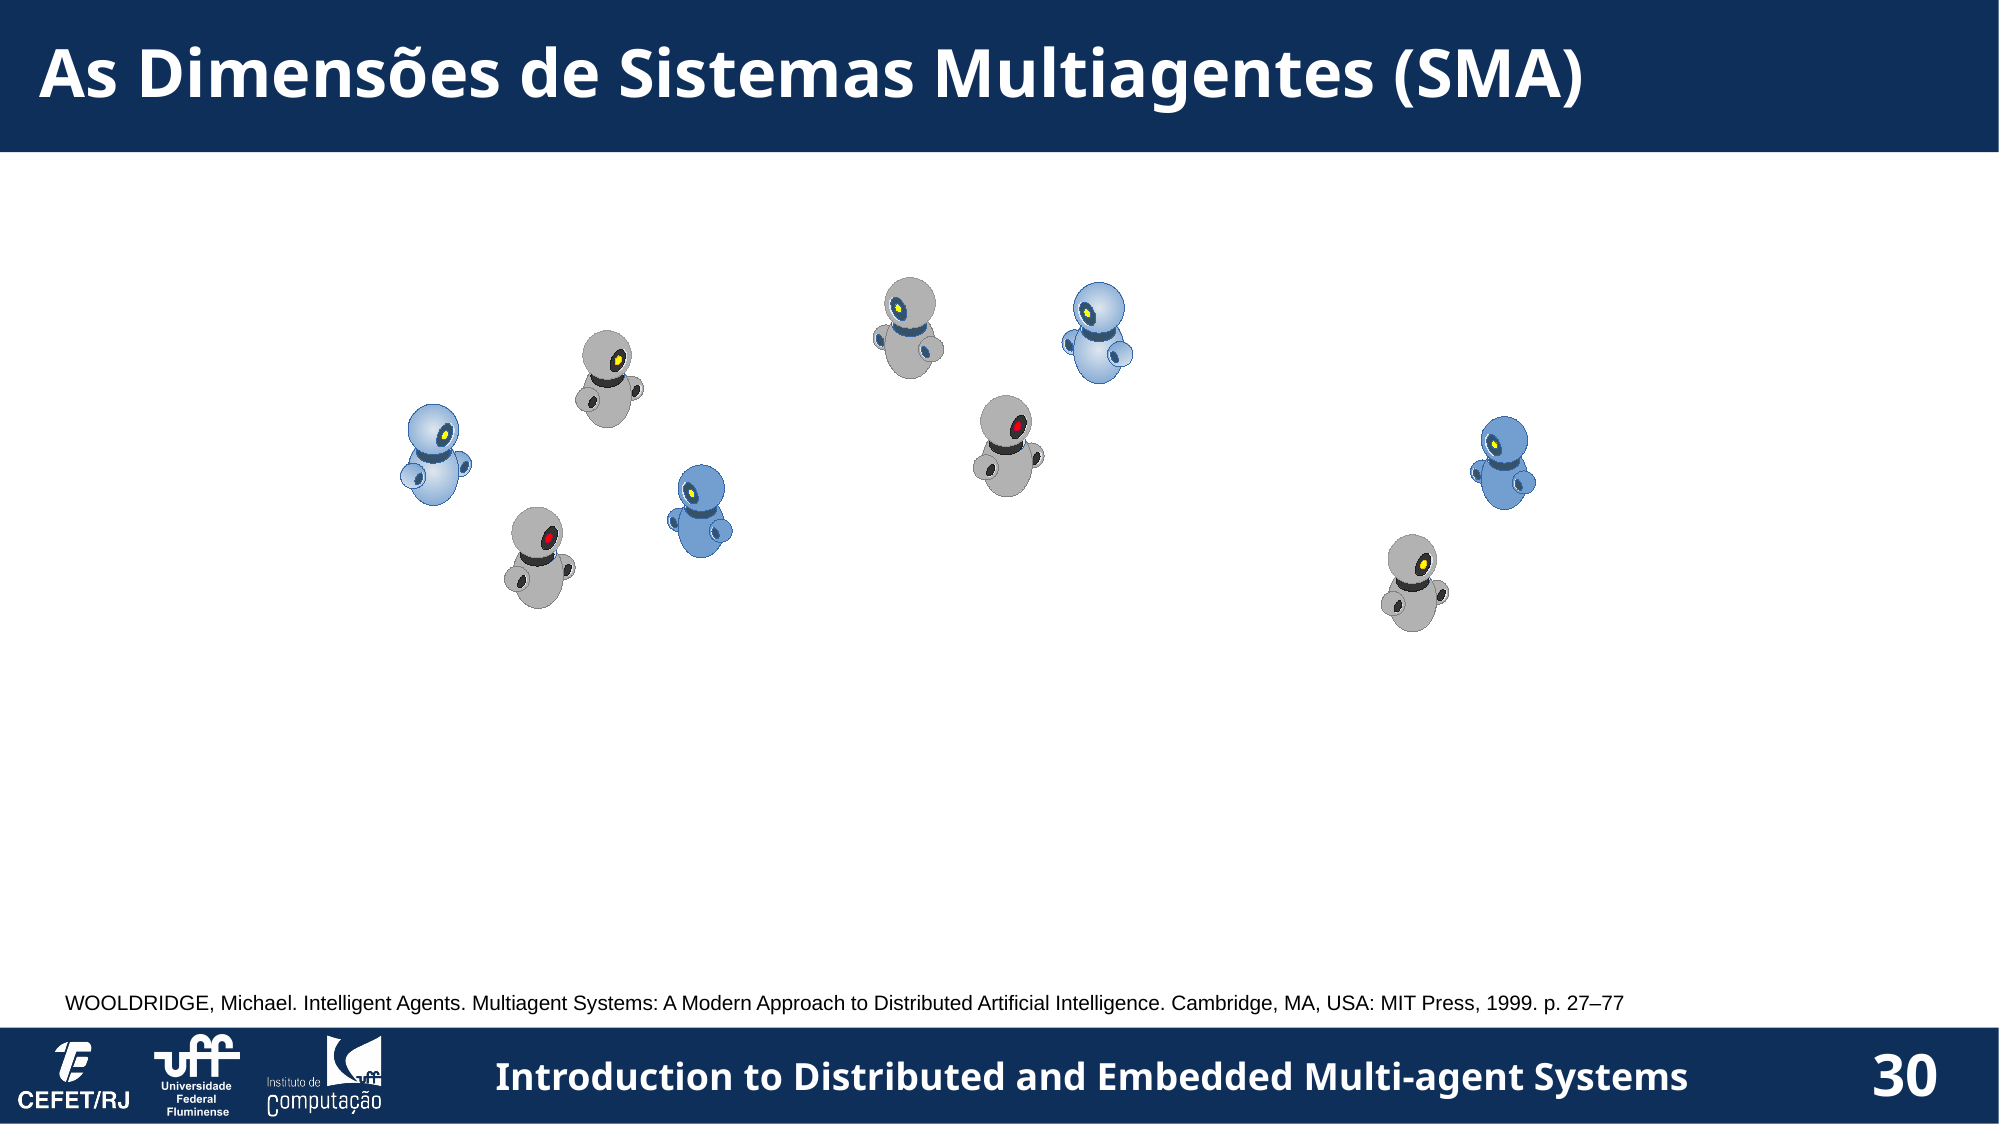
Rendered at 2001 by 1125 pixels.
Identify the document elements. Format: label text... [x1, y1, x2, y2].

picture [18, 1021, 129, 1125]
text_box [1470, 416, 1536, 510]
text_box [667, 464, 733, 558]
text_box [1061, 282, 1133, 384]
text_box [575, 330, 644, 428]
text_box [973, 395, 1045, 497]
picture [153, 1033, 241, 1121]
text_box WOOLDRIDGE, Michael. Intelligent Agents. Multiagent Systems: A Modern Approach to Distributed Artificial Intelligence. Cambridge, MA, USA: MIT Press, 1999. p. 27–77 [50, 982, 1969, 1023]
text_box [504, 507, 576, 609]
text_box [873, 277, 944, 379]
text_box [1381, 534, 1449, 632]
picture [265, 1033, 383, 1117]
text_box As Dimensões de Sistemas Multiagentes (SMA) [25, 23, 1999, 119]
text_box [400, 404, 472, 506]
